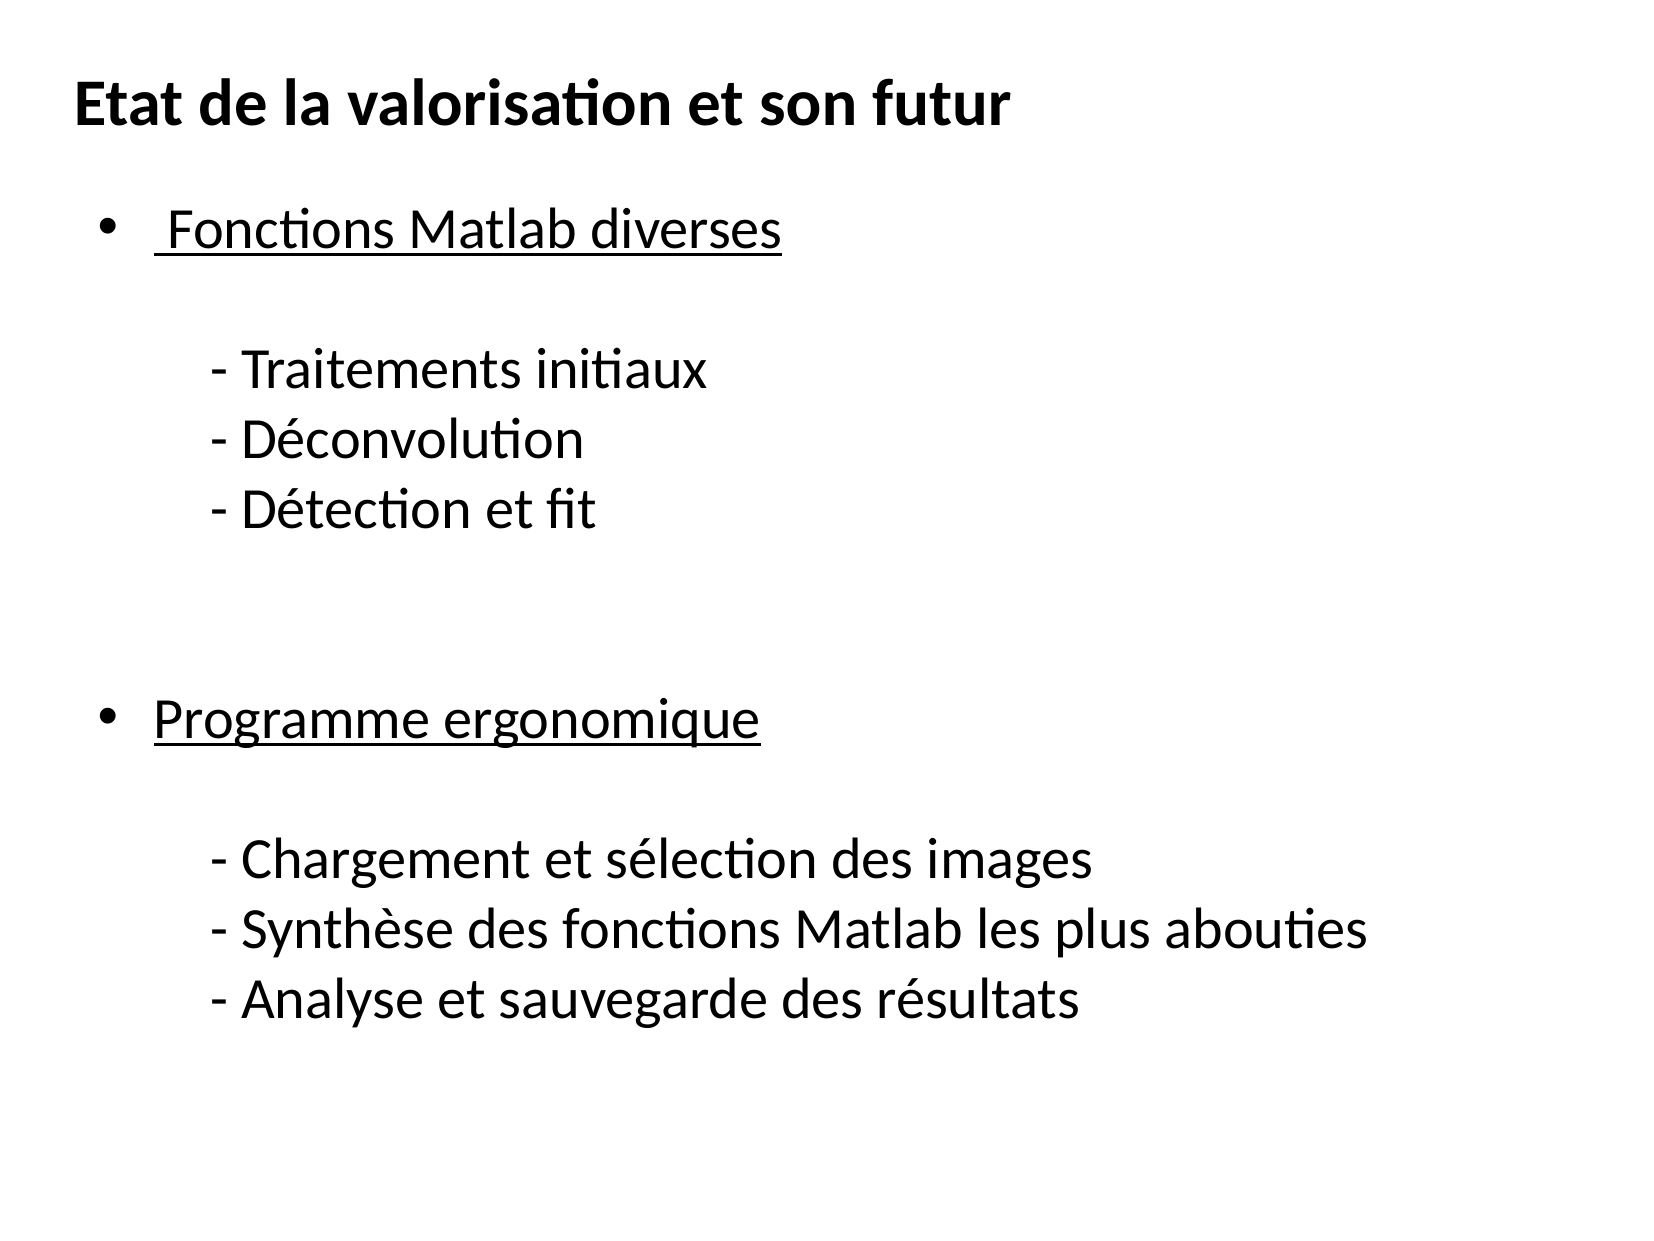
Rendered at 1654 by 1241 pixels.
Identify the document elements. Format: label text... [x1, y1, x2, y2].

text_box Fonctions Matlab diverses - Traitements initiaux - Déconvolution - Détection et fit Programme ergonomique - Chargement et sélection des images - Synthèse des fonctions Matlab les plus abouties - Analyse et sauvegarde des résultats [82, 183, 1489, 1241]
text_box Etat de la valorisation et son futur [58, 51, 1037, 148]
